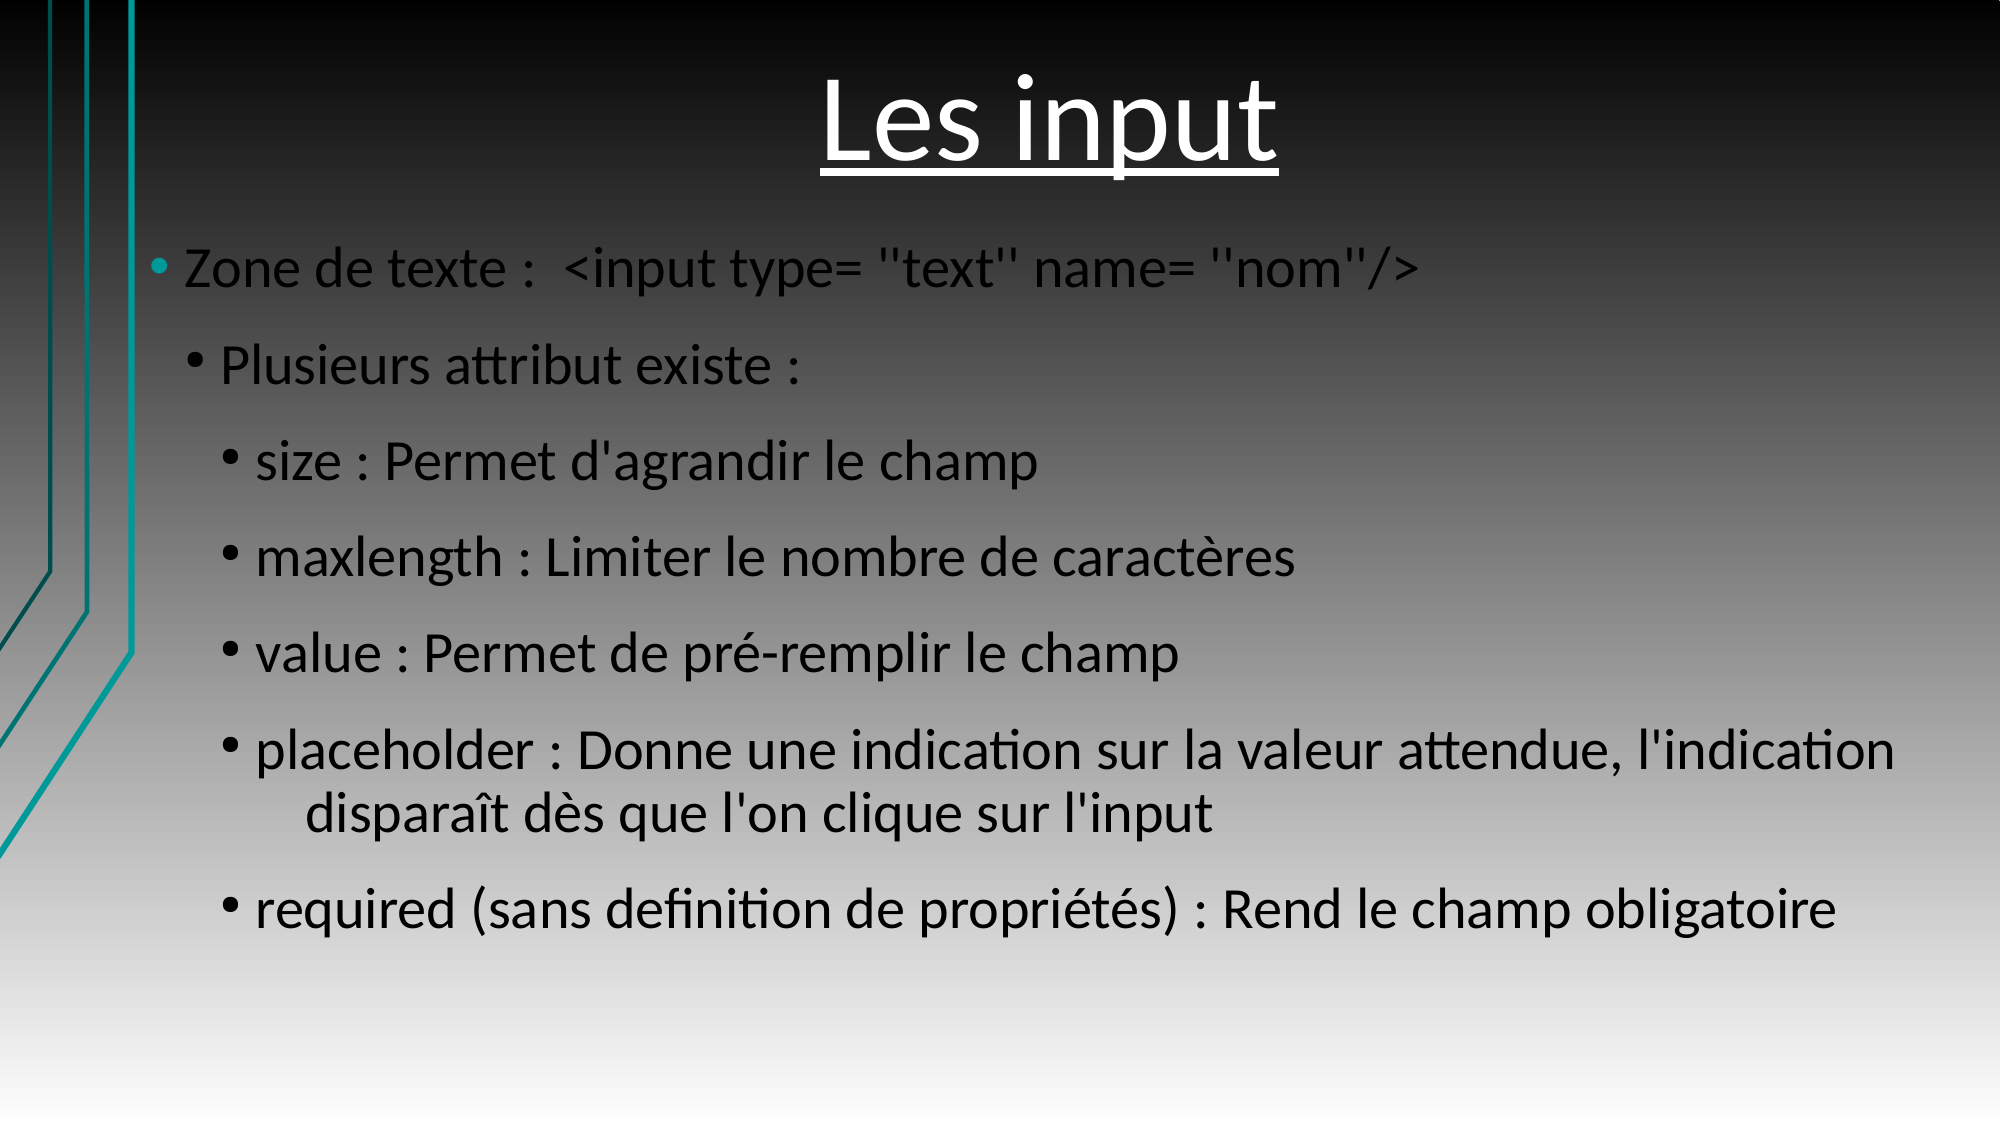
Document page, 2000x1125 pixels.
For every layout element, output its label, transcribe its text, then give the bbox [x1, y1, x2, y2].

text_box Zone de texte : <input type= ''text'' name= ''nom''/> Plusieurs attribut existe : size : Permet d'agrandir le champ maxlength : Limiter le nombre de caractères value : Permet de pré-remplir le champ placeholder : Donne une indication sur la valeur attendue, l'indication disparaît dès que l'on clique sur l'input required (sans definition de propriétés) : Rend le champ obligatoire [134, 230, 1965, 1091]
title Les input [200, 45, 1900, 185]
